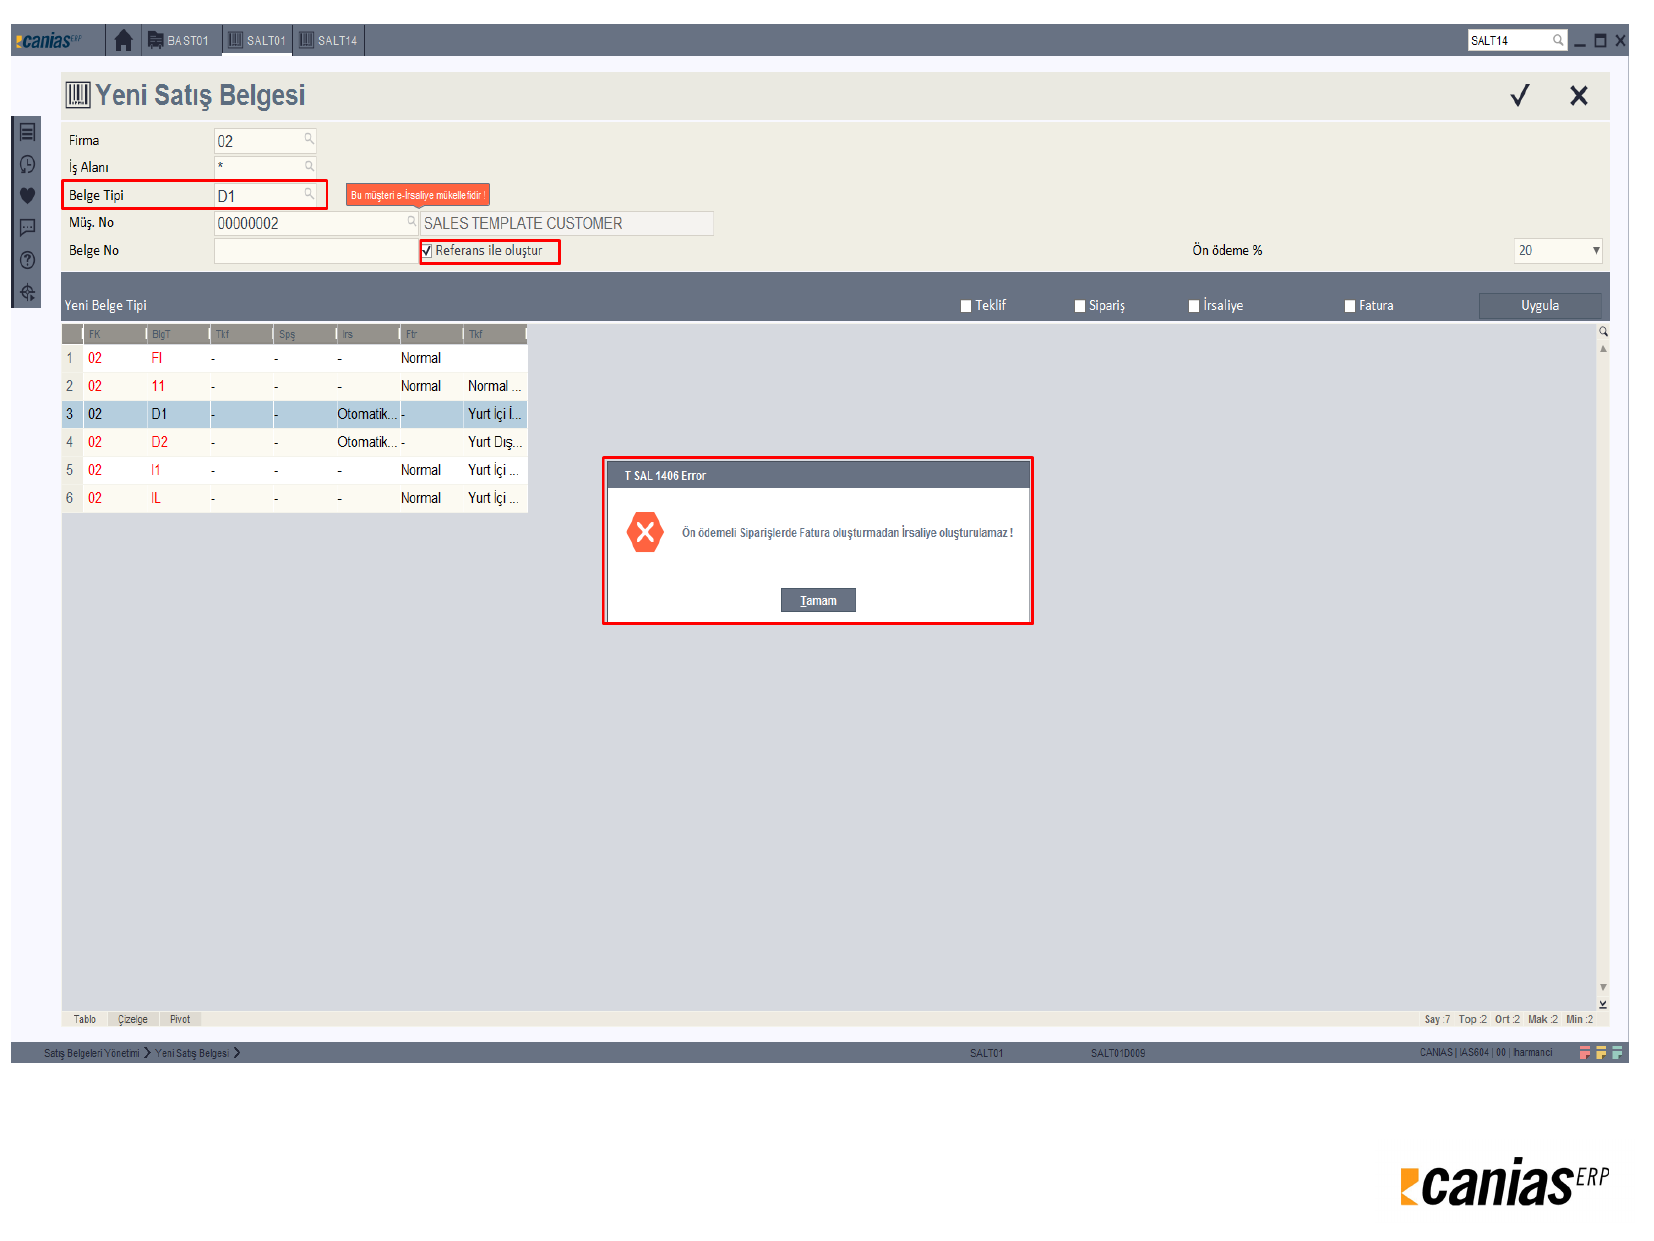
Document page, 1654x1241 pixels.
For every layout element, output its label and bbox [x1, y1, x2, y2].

picture [1375, 1139, 1635, 1223]
picture [11, 24, 1629, 1063]
